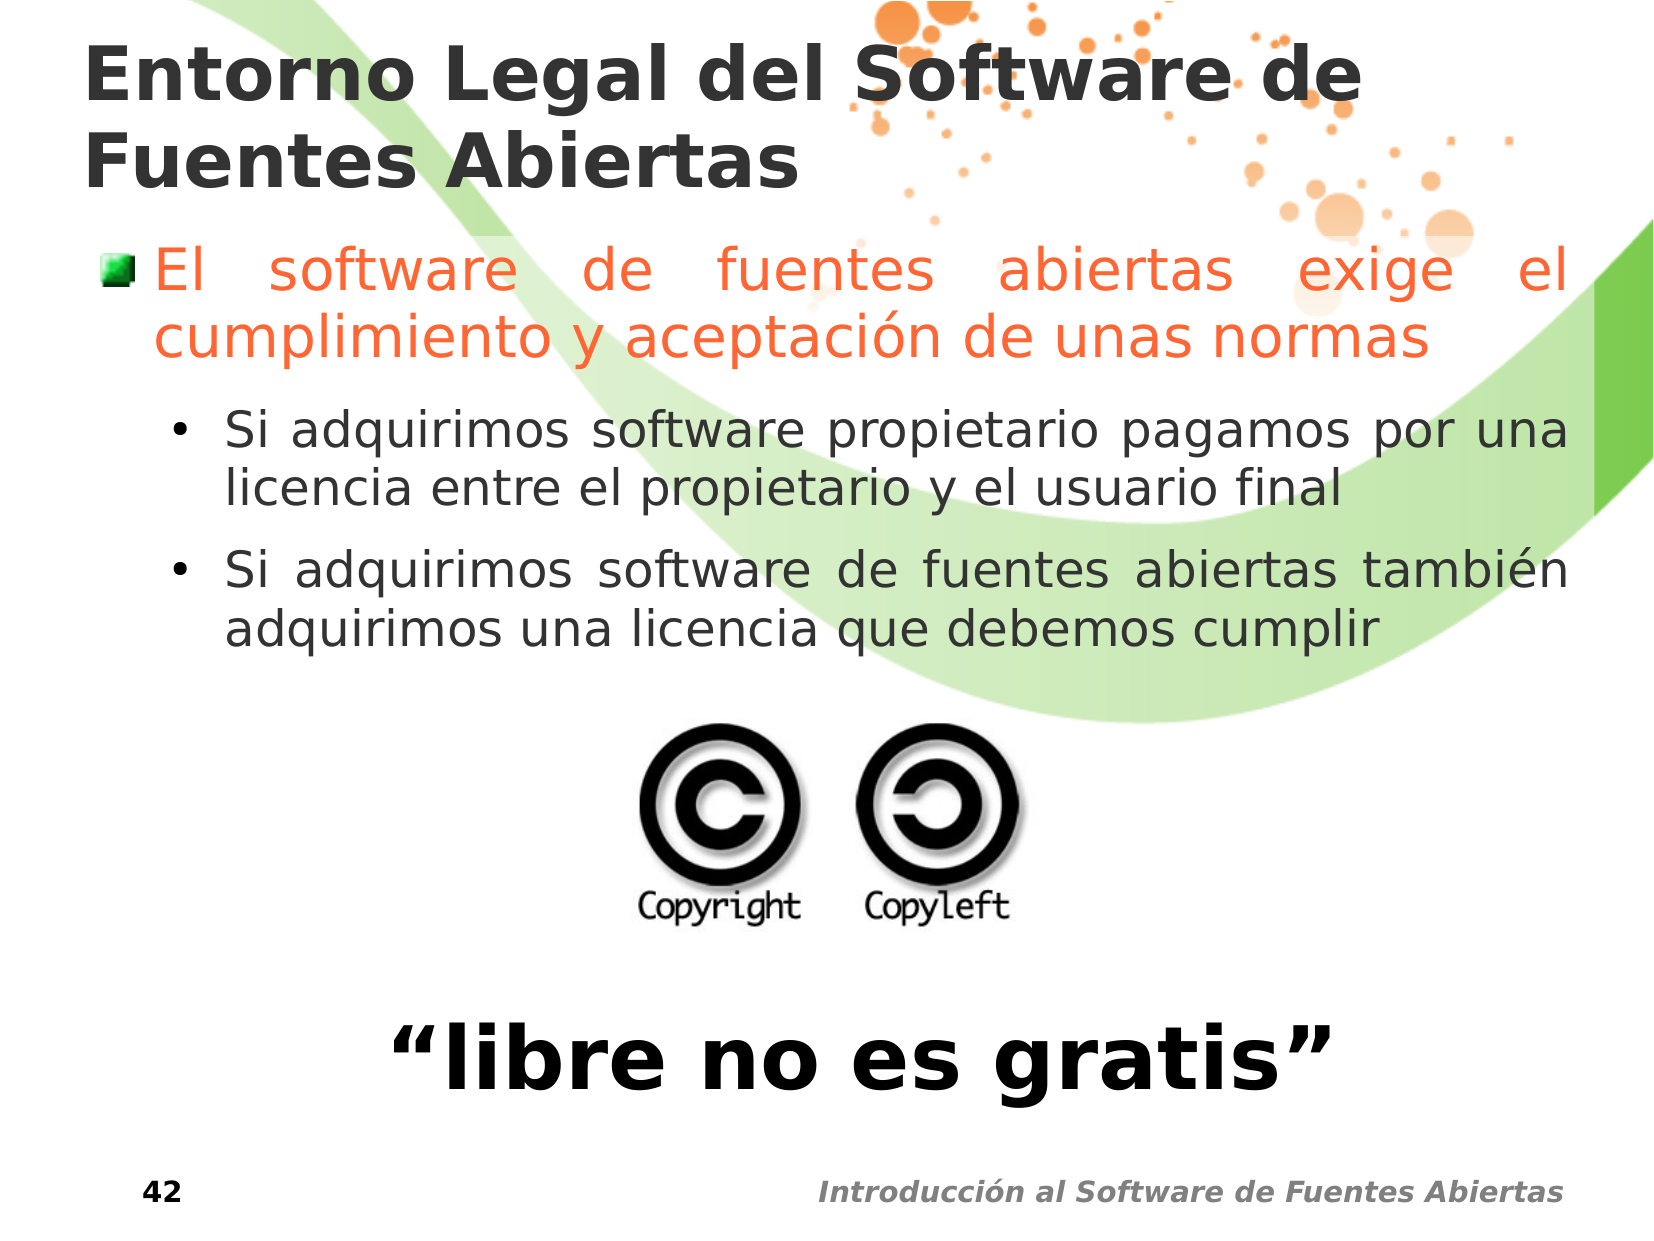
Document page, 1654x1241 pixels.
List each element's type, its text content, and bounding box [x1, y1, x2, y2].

picture [185, 0, 1654, 754]
picture [609, 718, 1045, 932]
title Entorno Legal del Software de Fuentes Abiertas [82, 29, 1571, 207]
list El software de fuentes abiertas exige el cumplimiento y aceptación de unas normas Si adquirimos software propietario pagamos por una licencia entre el propietario y el usuario final Si adquirimos software de fuentes abiertas también adquirimos una licencia que debemos cumplir “libre no es gratis” [82, 236, 1571, 1111]
